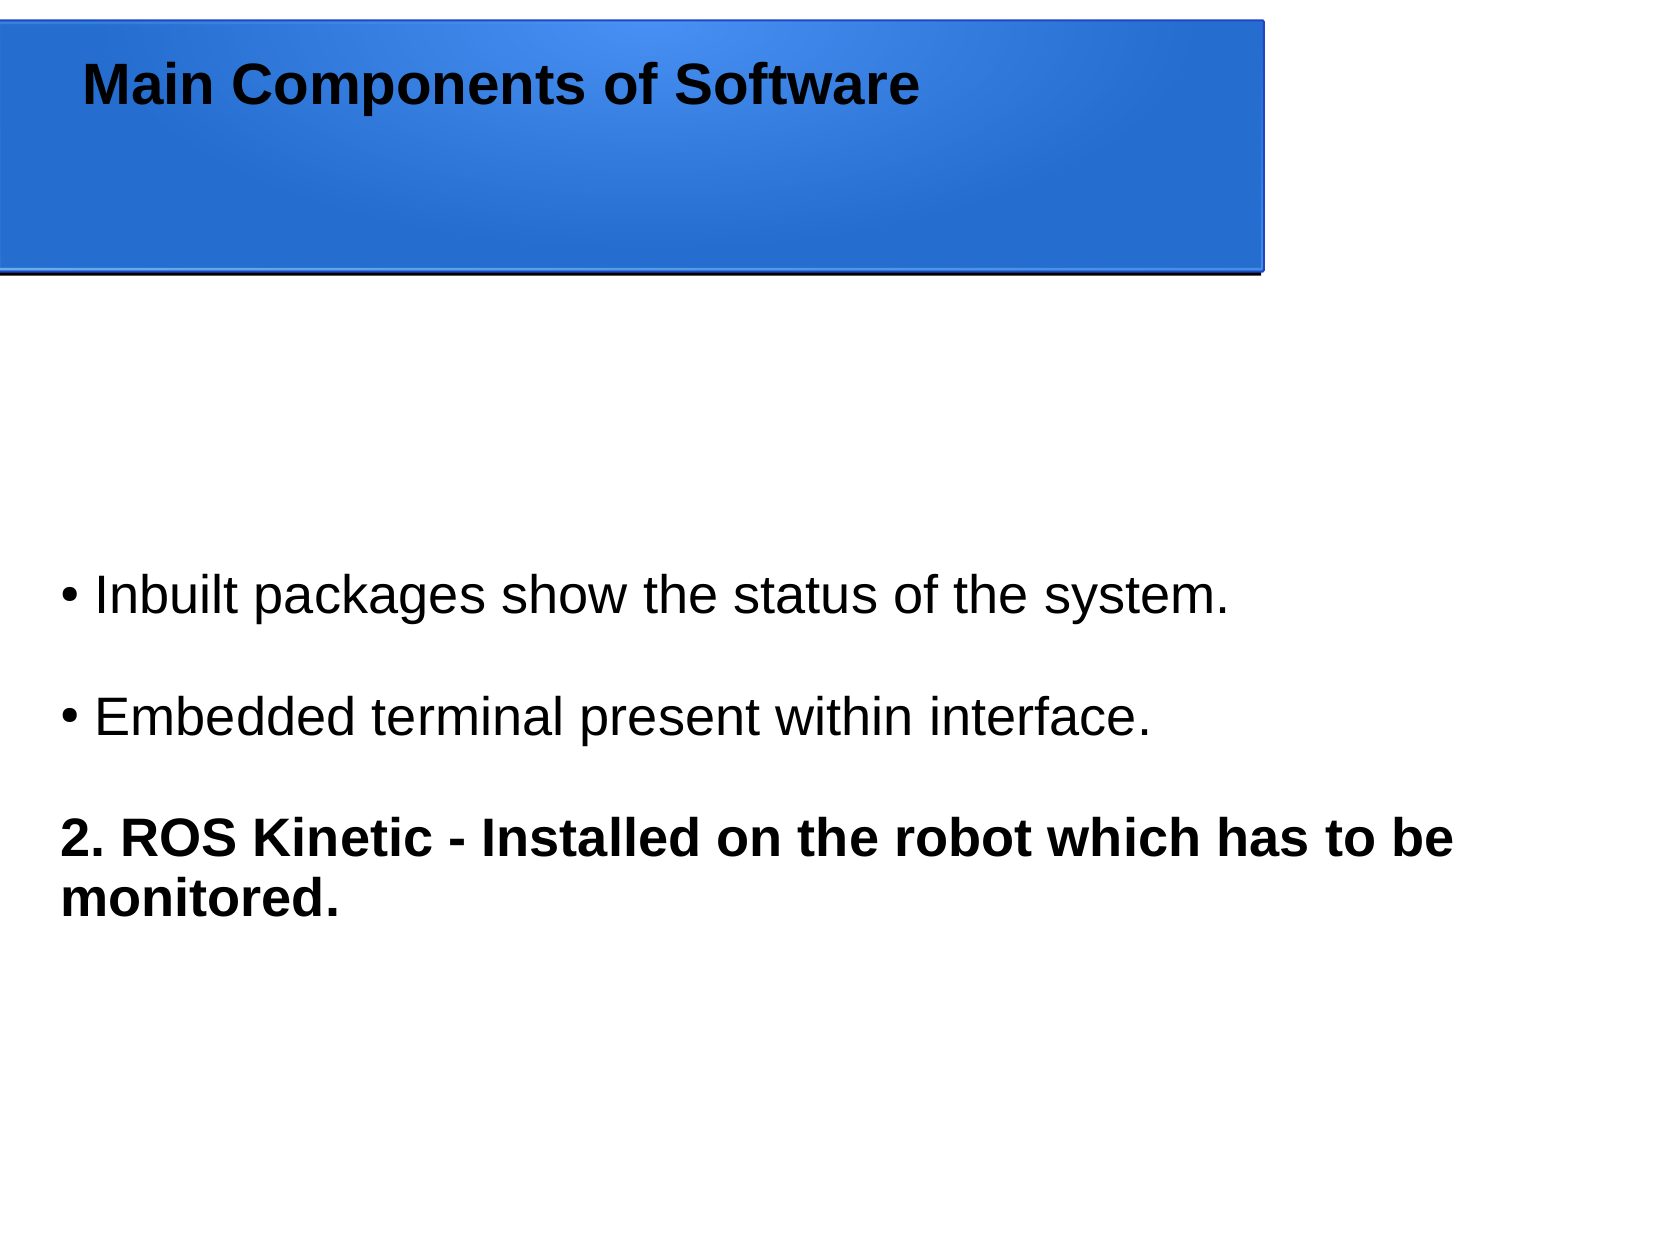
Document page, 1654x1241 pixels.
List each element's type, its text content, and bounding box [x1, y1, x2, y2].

subtitle Inbuilt packages show the status of the system. Embedded terminal present within interface. 2. ROS Kinetic - Installed on the robot which has to be monitored. [60, 338, 1549, 1216]
title Main Components of Software [82, 47, 1235, 252]
